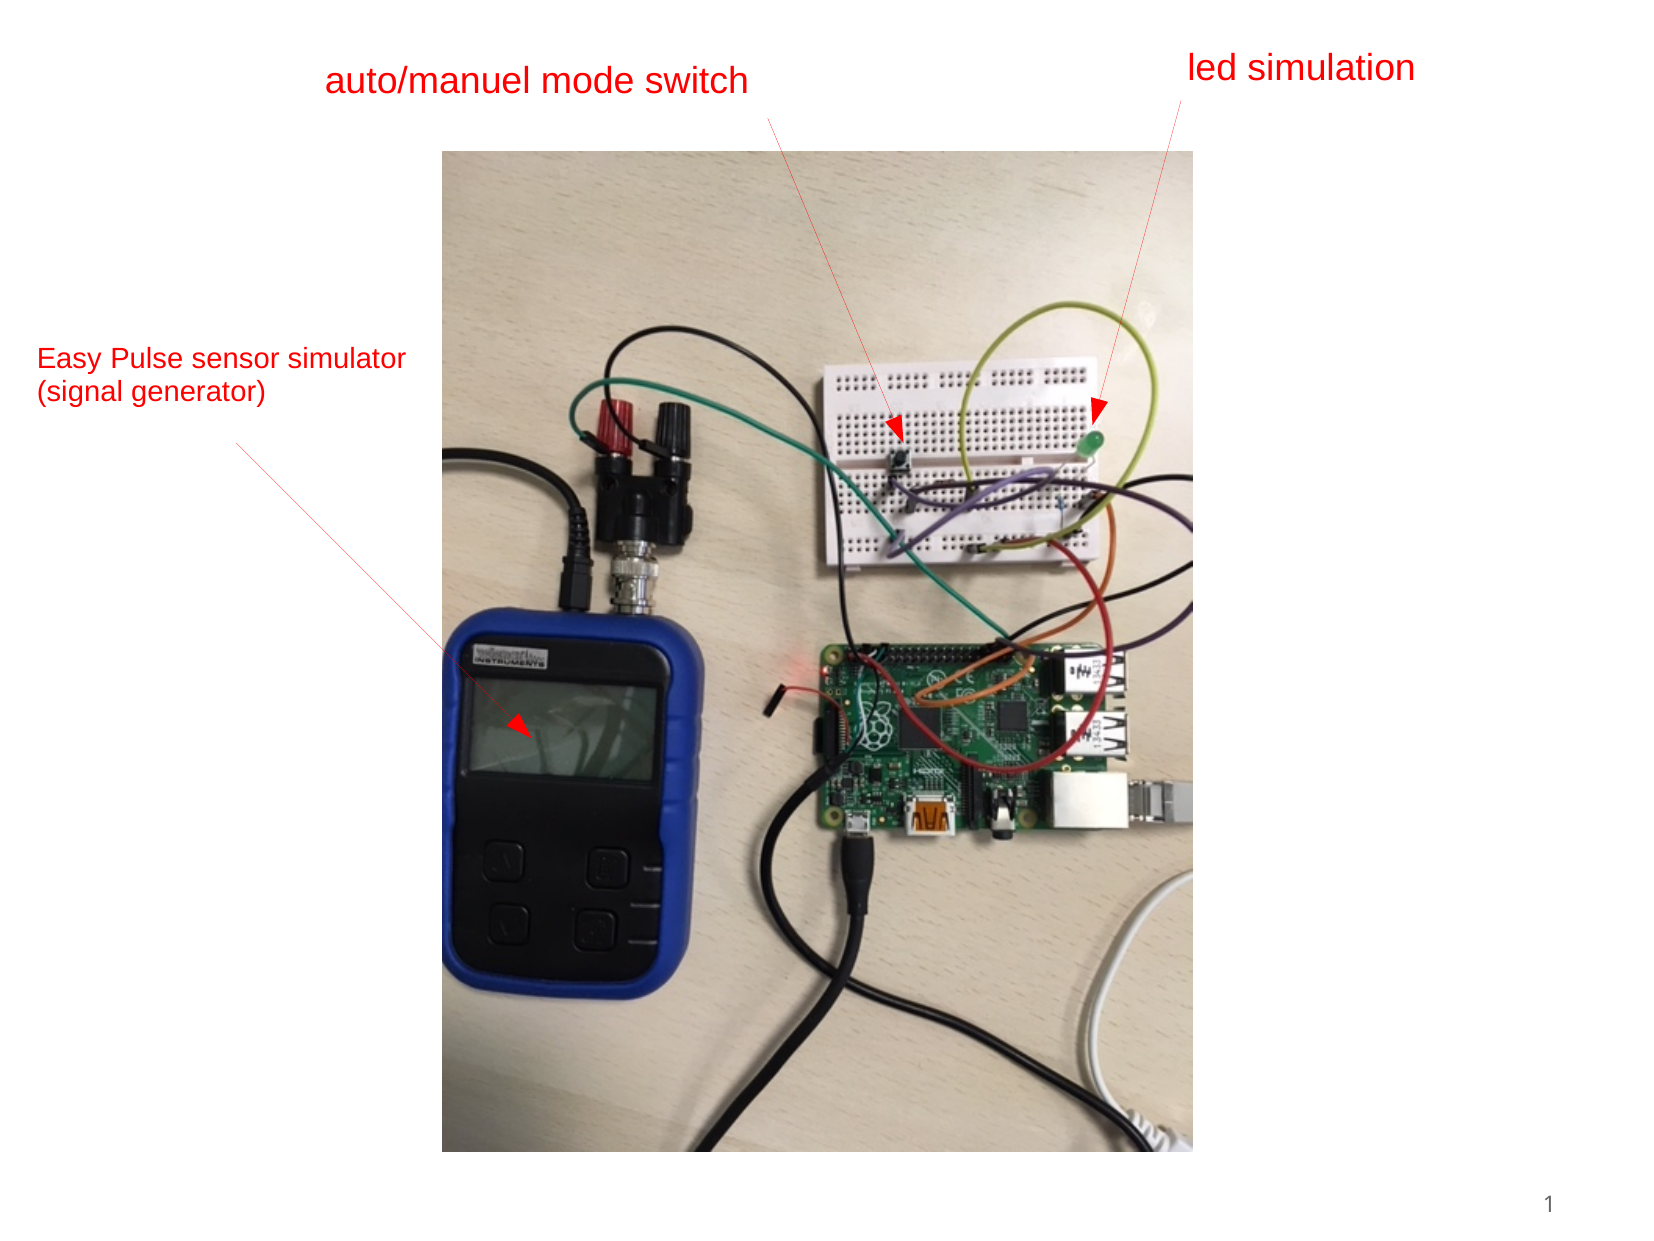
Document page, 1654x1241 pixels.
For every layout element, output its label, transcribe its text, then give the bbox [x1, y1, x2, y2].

picture [442, 151, 1193, 1152]
text_box auto/manuel mode switch [324, 59, 768, 113]
text_box Easy Pulse sensor simulator (signal generator) [36, 341, 410, 426]
text_box led simulation [1187, 46, 1441, 89]
